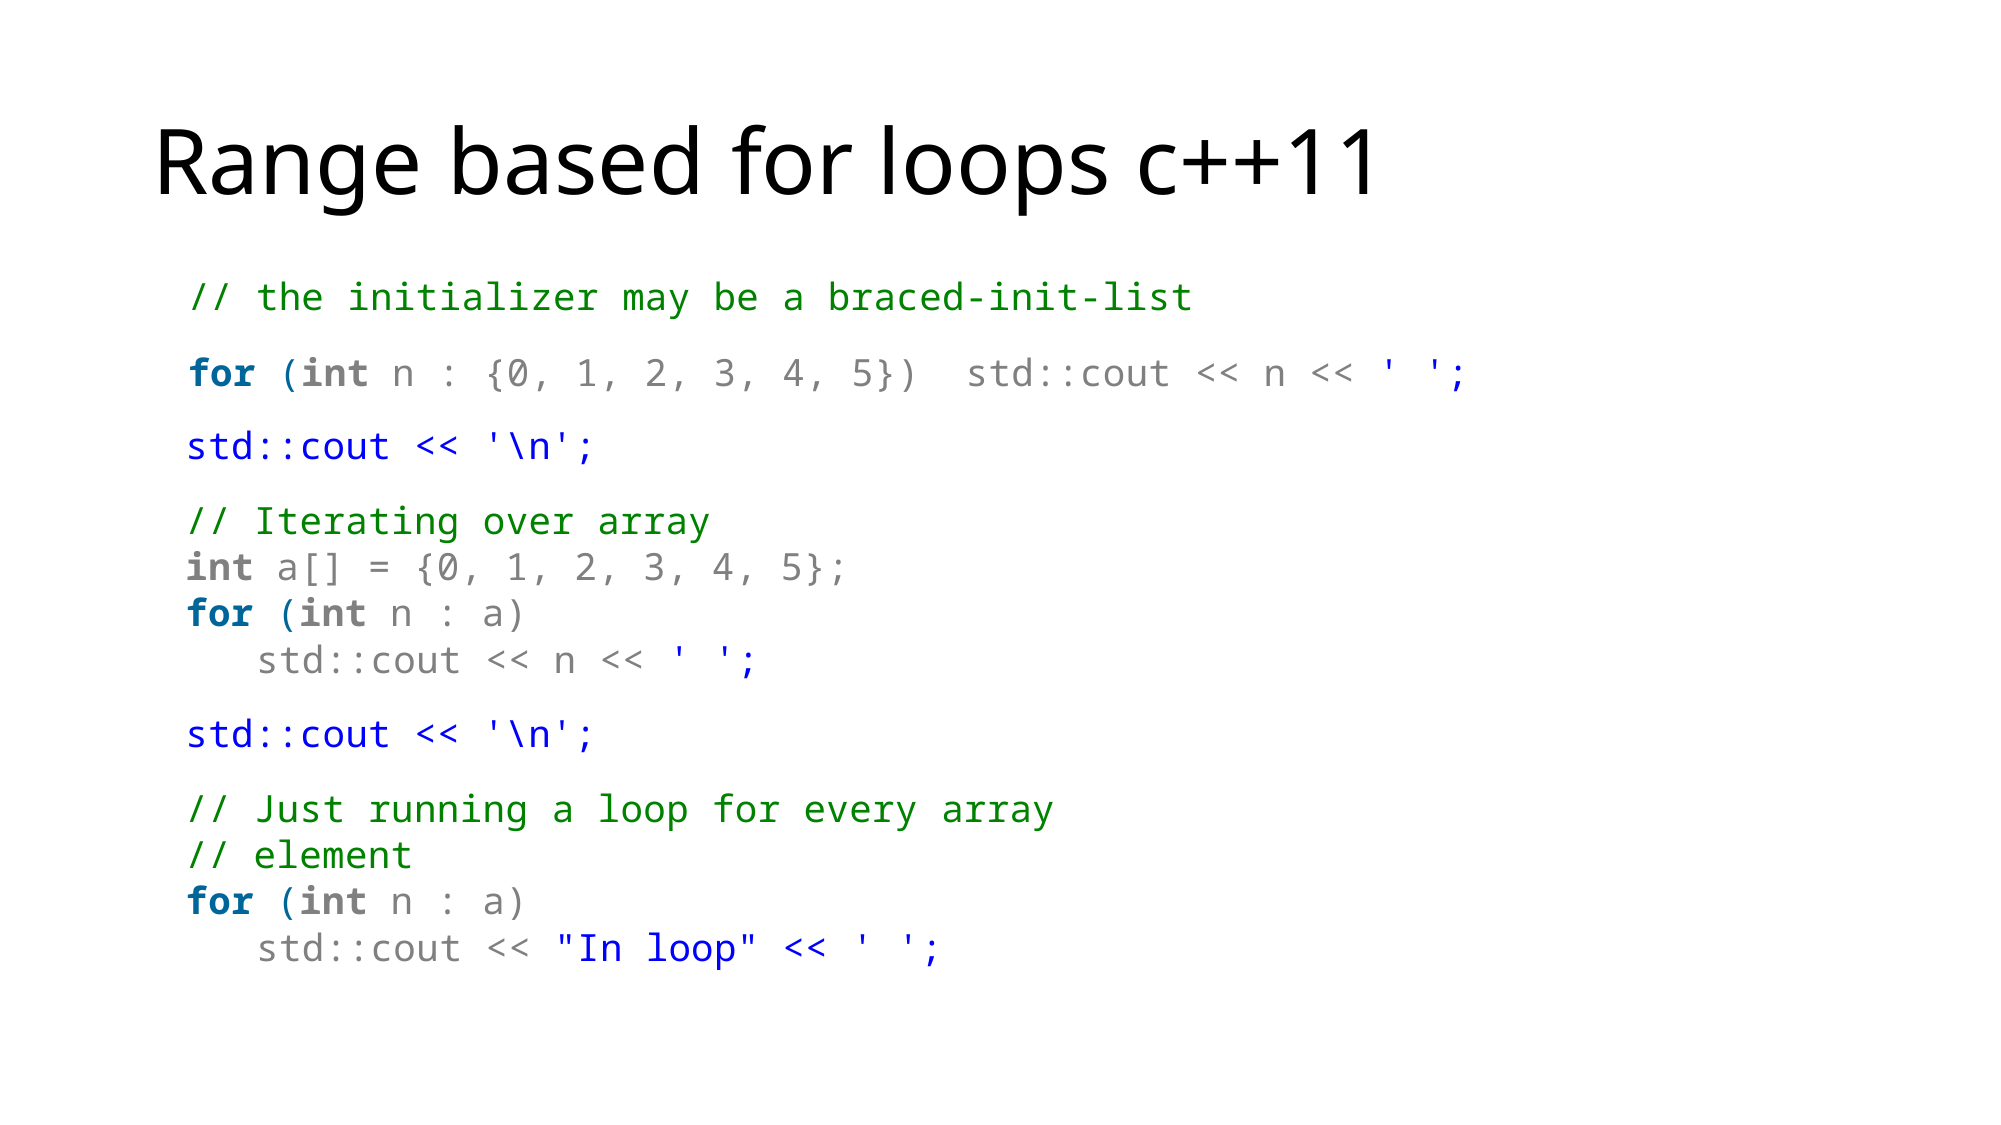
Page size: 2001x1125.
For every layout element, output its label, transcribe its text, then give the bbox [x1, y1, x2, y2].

title Range based for loops c++11 [150, 100, 1726, 322]
text_box // the initializer may be a braced-init-list for (int n : {0, 1, 2, 3, 4, 5}) std::cout << n << ' '; std::cout << '\n'; // Iterating over array int a[] = {0, 1, 2, 3, 4, 5}; for (int n : a) std::cout << n << ' '; std::cout << '\n'; // Just running a loop for every array // element for (int n : a) std::cout << "In loop" << ' '; [185, 270, 1950, 969]
